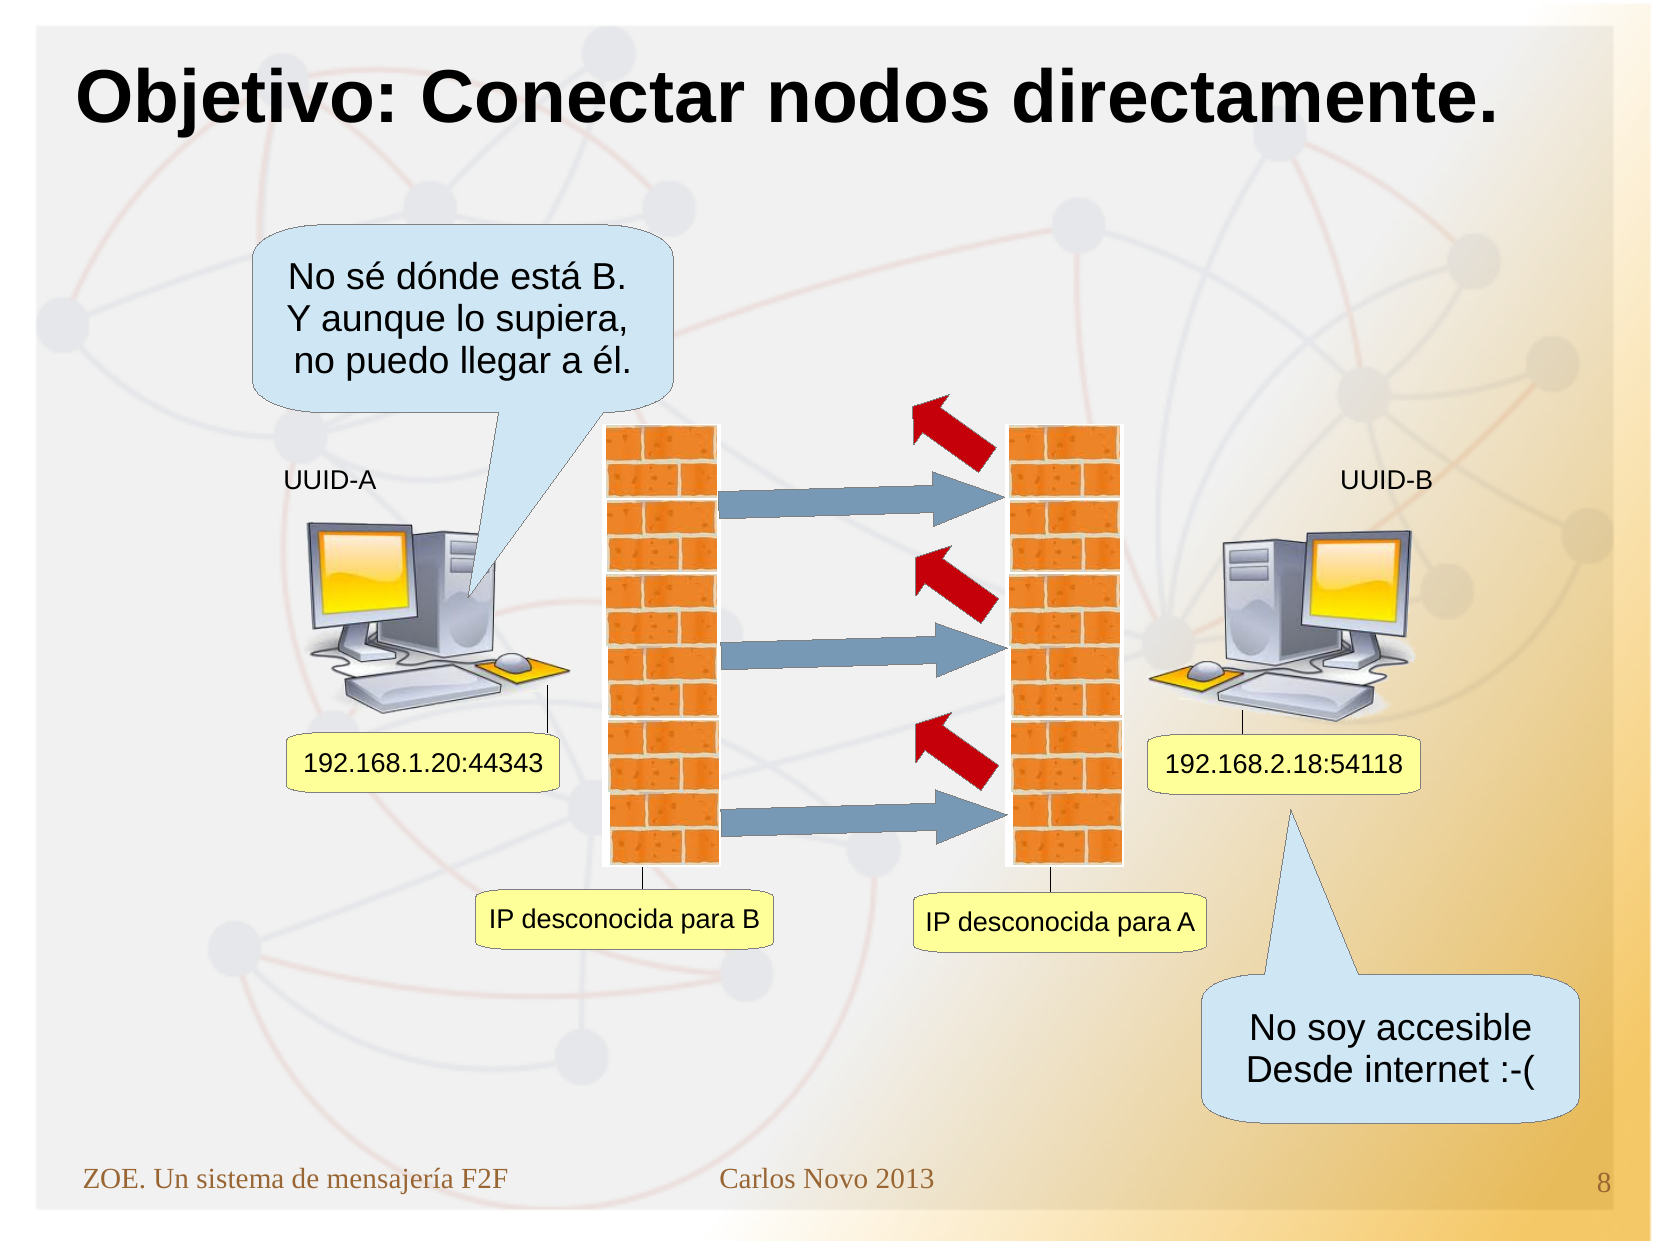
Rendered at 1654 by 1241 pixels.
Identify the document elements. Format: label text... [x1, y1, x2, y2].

text_box [912, 394, 997, 473]
text_box 192.168.2.18:54118 [1147, 734, 1421, 795]
text_box [915, 712, 999, 791]
text_box No sé dónde está B. Y aunque lo supiera, no puedo llegar a él. [252, 224, 674, 598]
picture [0, 0, 1654, 1241]
text_box No soy accesible Desde internet :-( [1201, 809, 1580, 1124]
text_box UUID-B [1325, 457, 1451, 504]
text_box 192.168.1.20:44343 [286, 732, 560, 793]
text_box [915, 545, 999, 624]
text_box [718, 471, 1005, 527]
text_box Objetivo: Conectar nodos directamente. [75, 52, 1538, 142]
text_box [720, 622, 1008, 678]
text_box IP desconocida para A [913, 892, 1207, 953]
text_box UUID-A [268, 457, 394, 504]
text_box IP desconocida para B [475, 889, 774, 950]
text_box [720, 789, 1008, 845]
